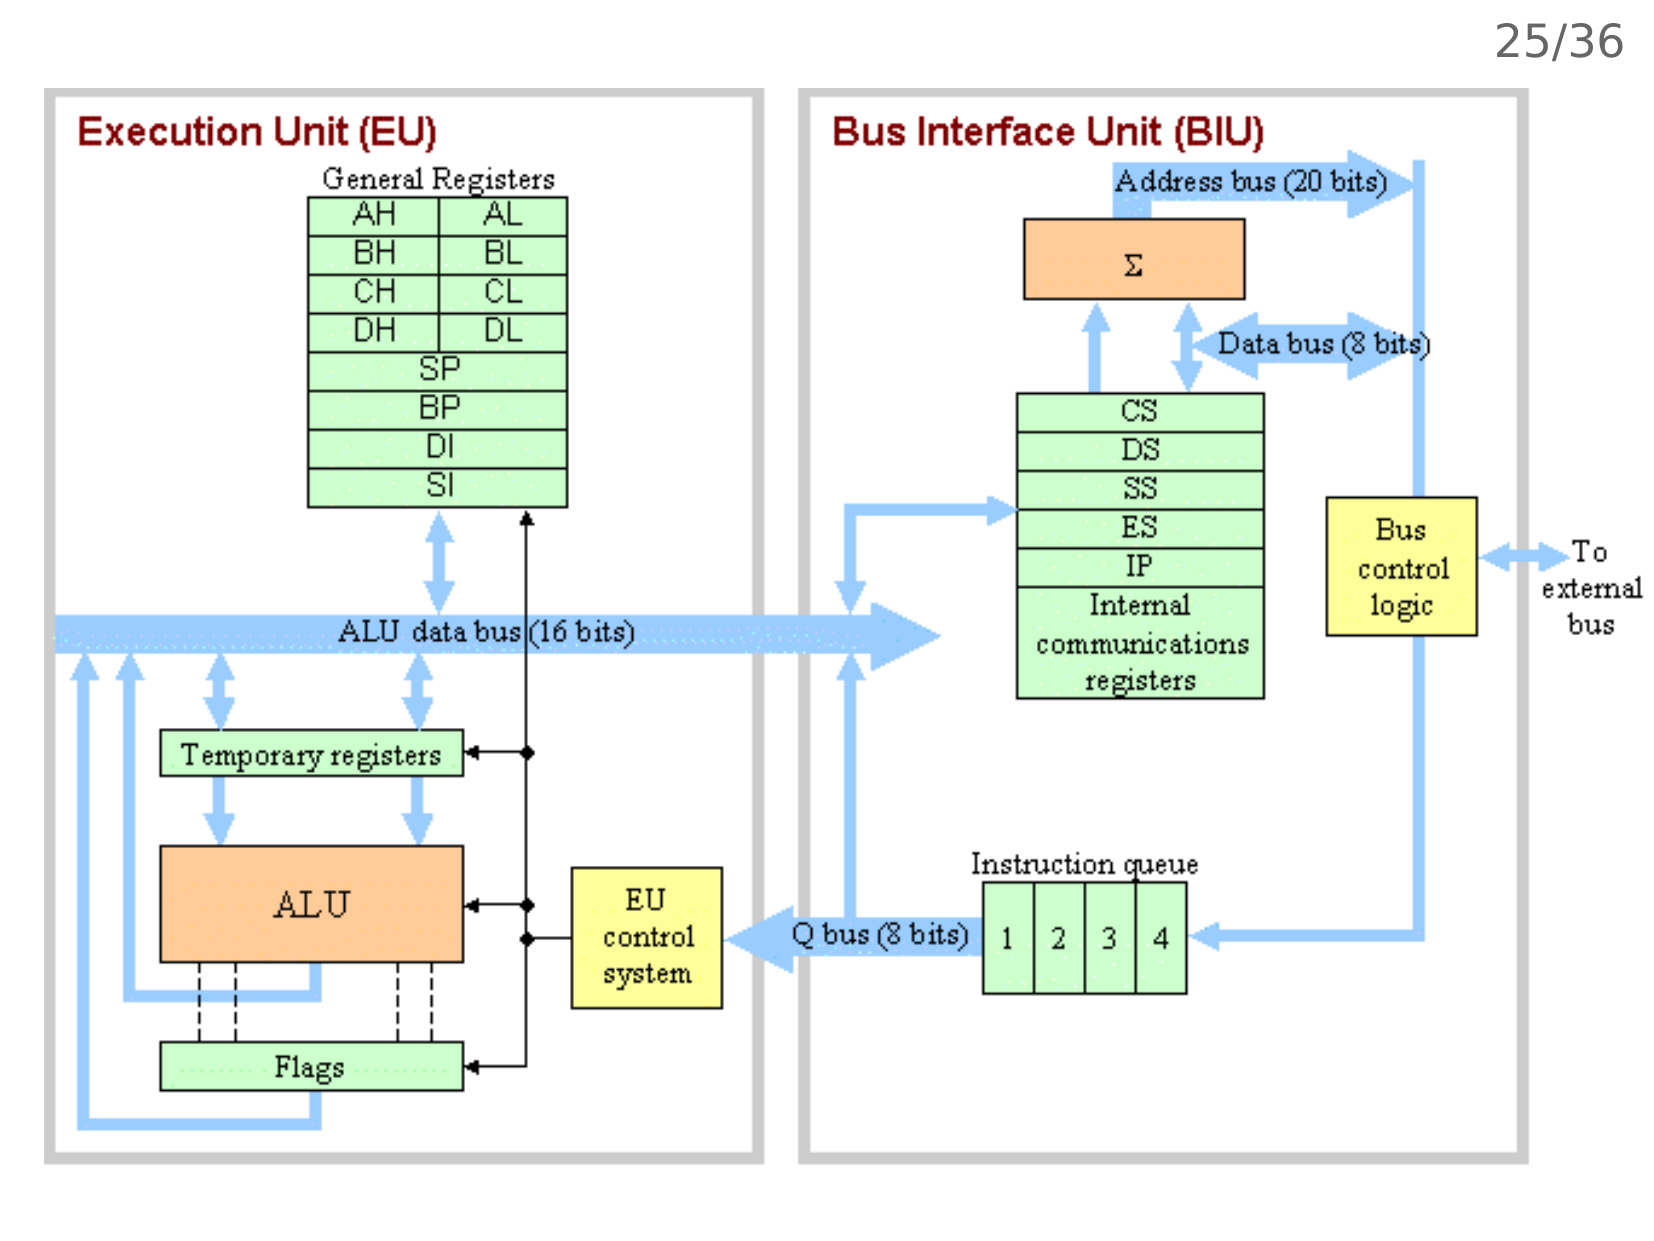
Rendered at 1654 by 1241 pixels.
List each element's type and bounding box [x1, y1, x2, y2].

picture [44, 88, 1653, 1182]
